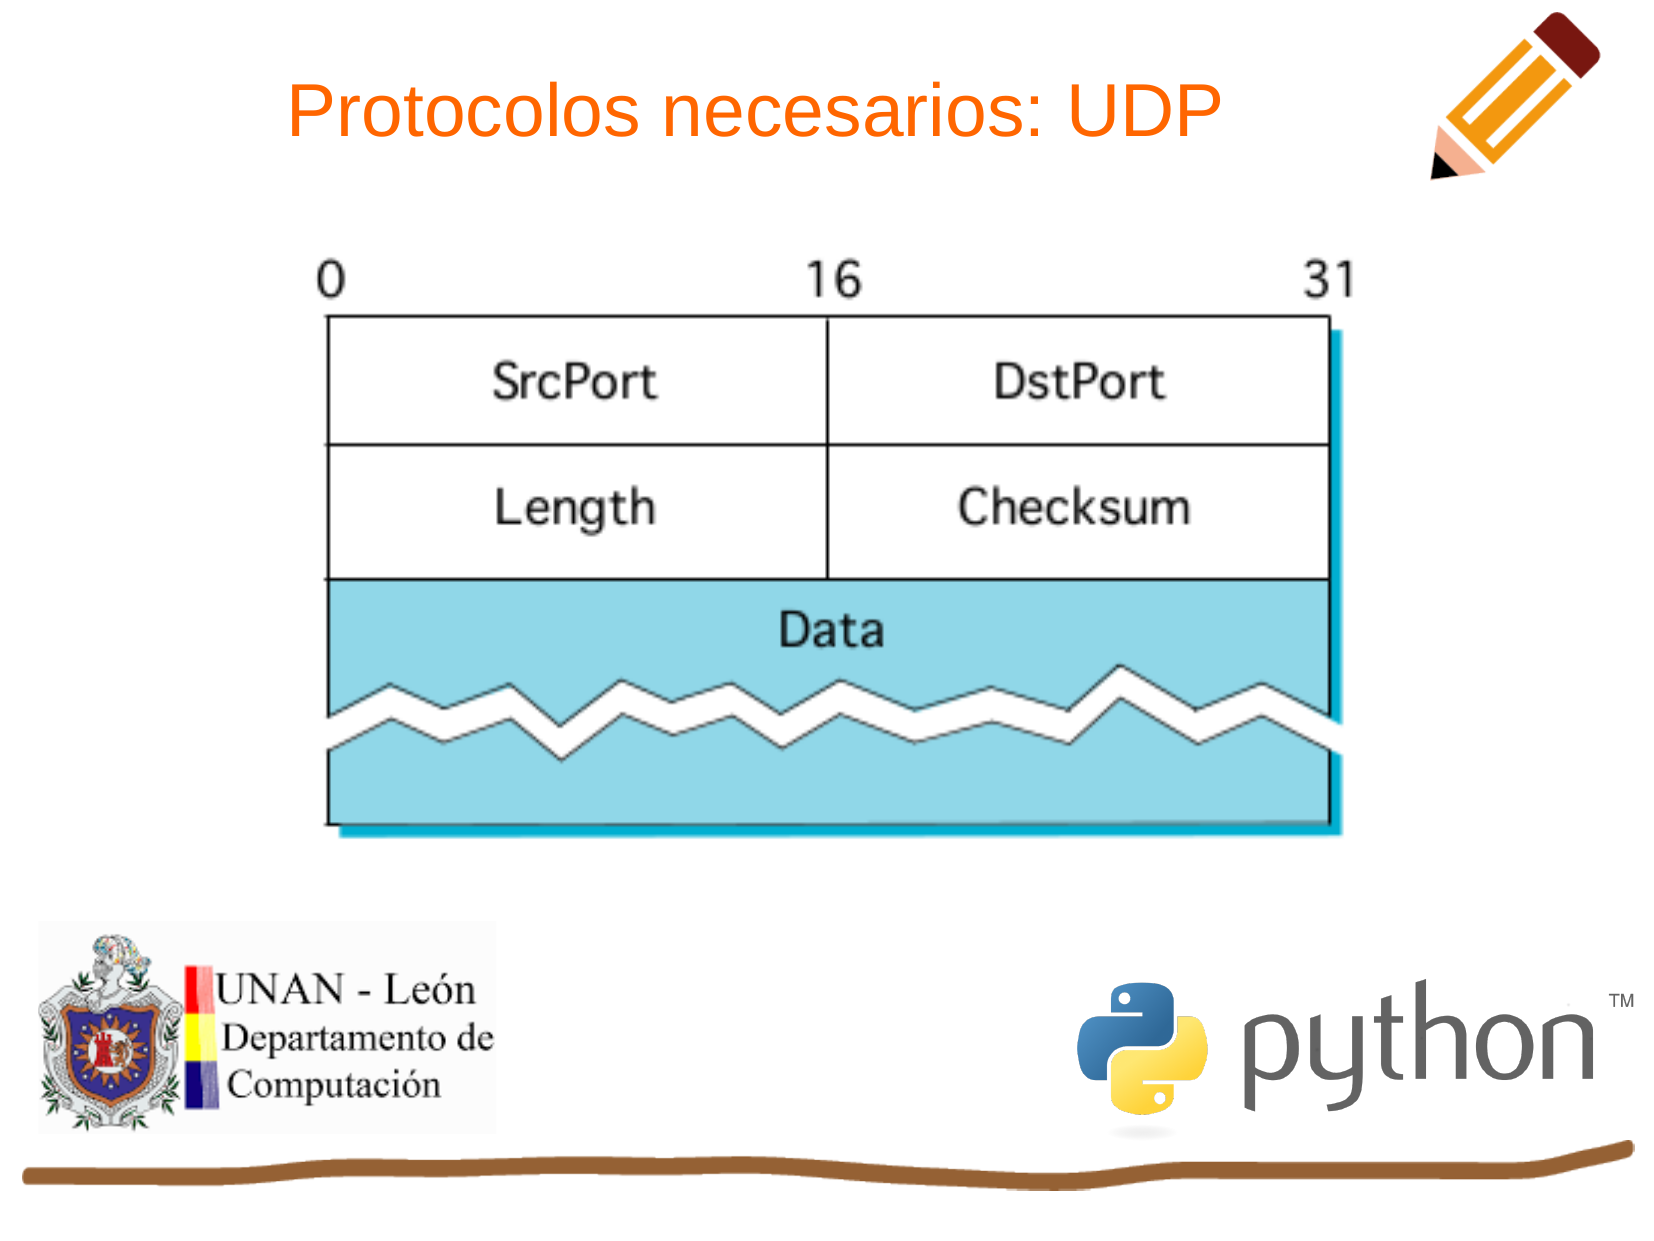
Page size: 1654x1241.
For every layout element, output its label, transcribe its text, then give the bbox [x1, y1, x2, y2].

picture [1430, 12, 1601, 181]
picture [22, 970, 1647, 1191]
picture [38, 921, 497, 1134]
title Protocolos necesarios: UDP [82, 49, 1430, 172]
picture [289, 229, 1365, 863]
